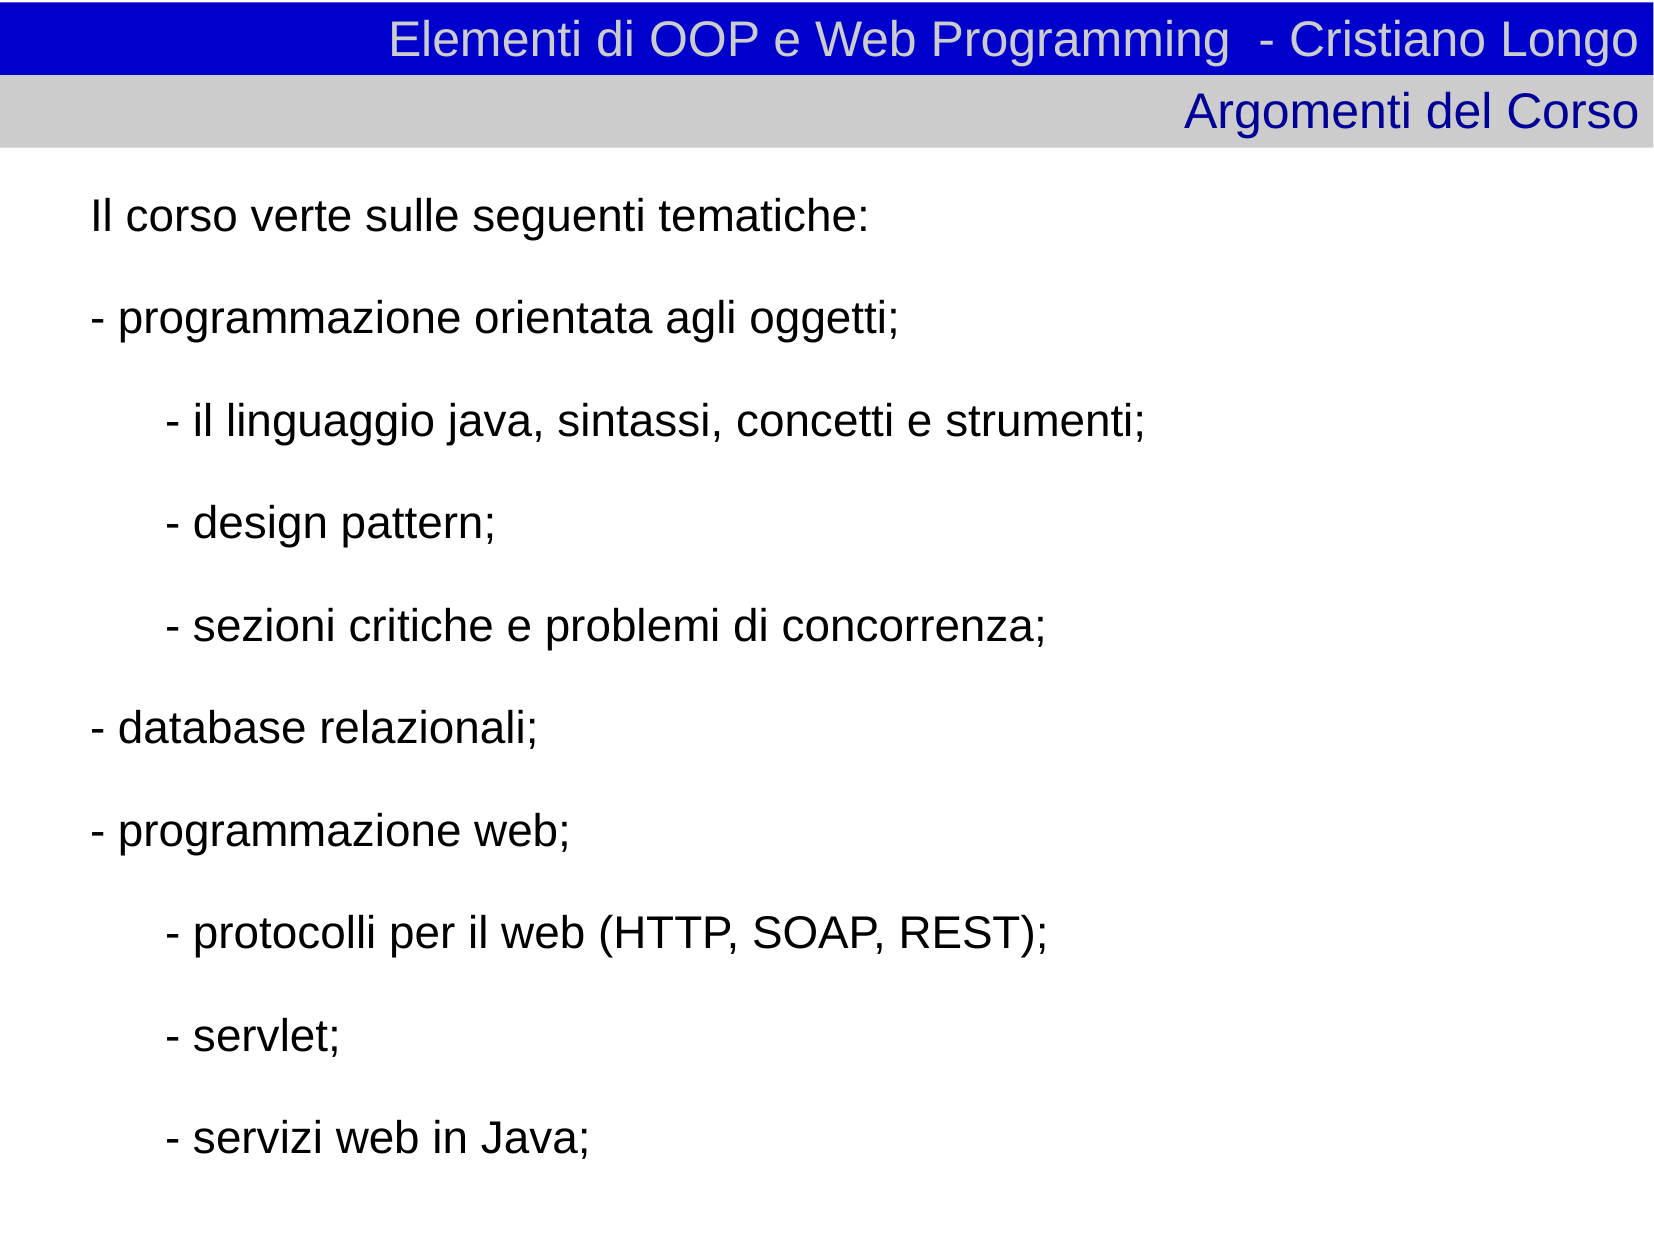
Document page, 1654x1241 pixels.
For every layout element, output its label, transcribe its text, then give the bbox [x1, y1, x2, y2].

title Argomenti del Corso [0, 75, 1654, 148]
subtitle Il corso verte sulle seguenti tematiche: - programmazione orientata agli oggetti; - il linguaggio java, sintassi, concetti e strumenti; - design pattern; - sezioni critiche e problemi di concorrenza; - database relazionali; - programmazione web; - protocolli per il web (HTTP, SOAP, REST); - servlet; - servizi web in Java; [90, 189, 1579, 1216]
title Elementi di OOP e Web Programming - Cristiano Longo [0, 2, 1654, 75]
